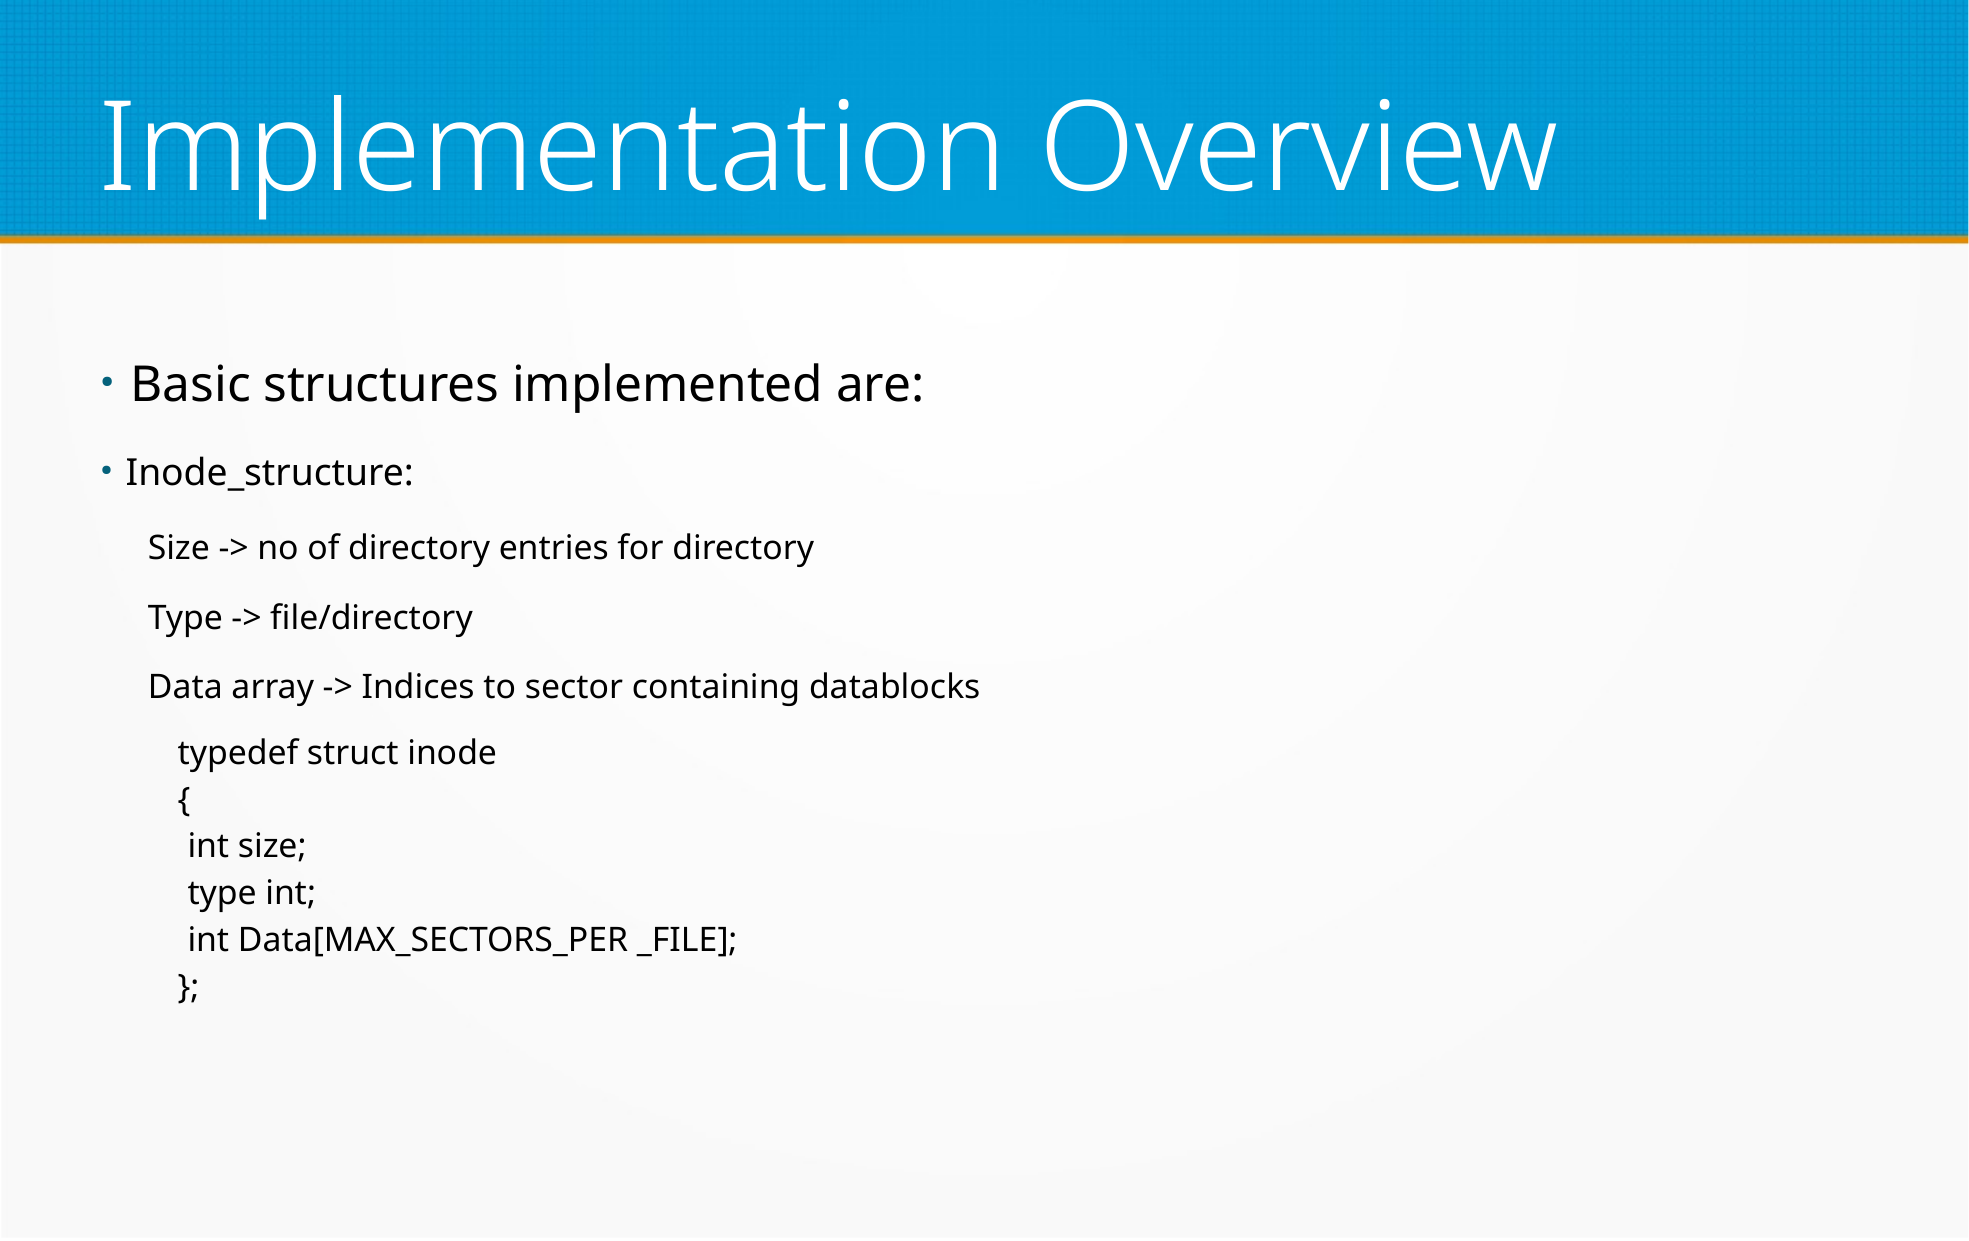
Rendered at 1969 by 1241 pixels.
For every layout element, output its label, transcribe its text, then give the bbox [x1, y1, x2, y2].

picture [0, 233, 1969, 1241]
list Basic structures implemented are: Inode_structure: Size -> no of directory entries for directory Type -> file/directory Data array -> Indices to sector containing datablocks typedef struct inode { int size; type int; int Data[MAX_SECTORS_PER _FILE]; }; [98, 315, 1861, 1081]
title Implementation Overview [98, 19, 1870, 227]
